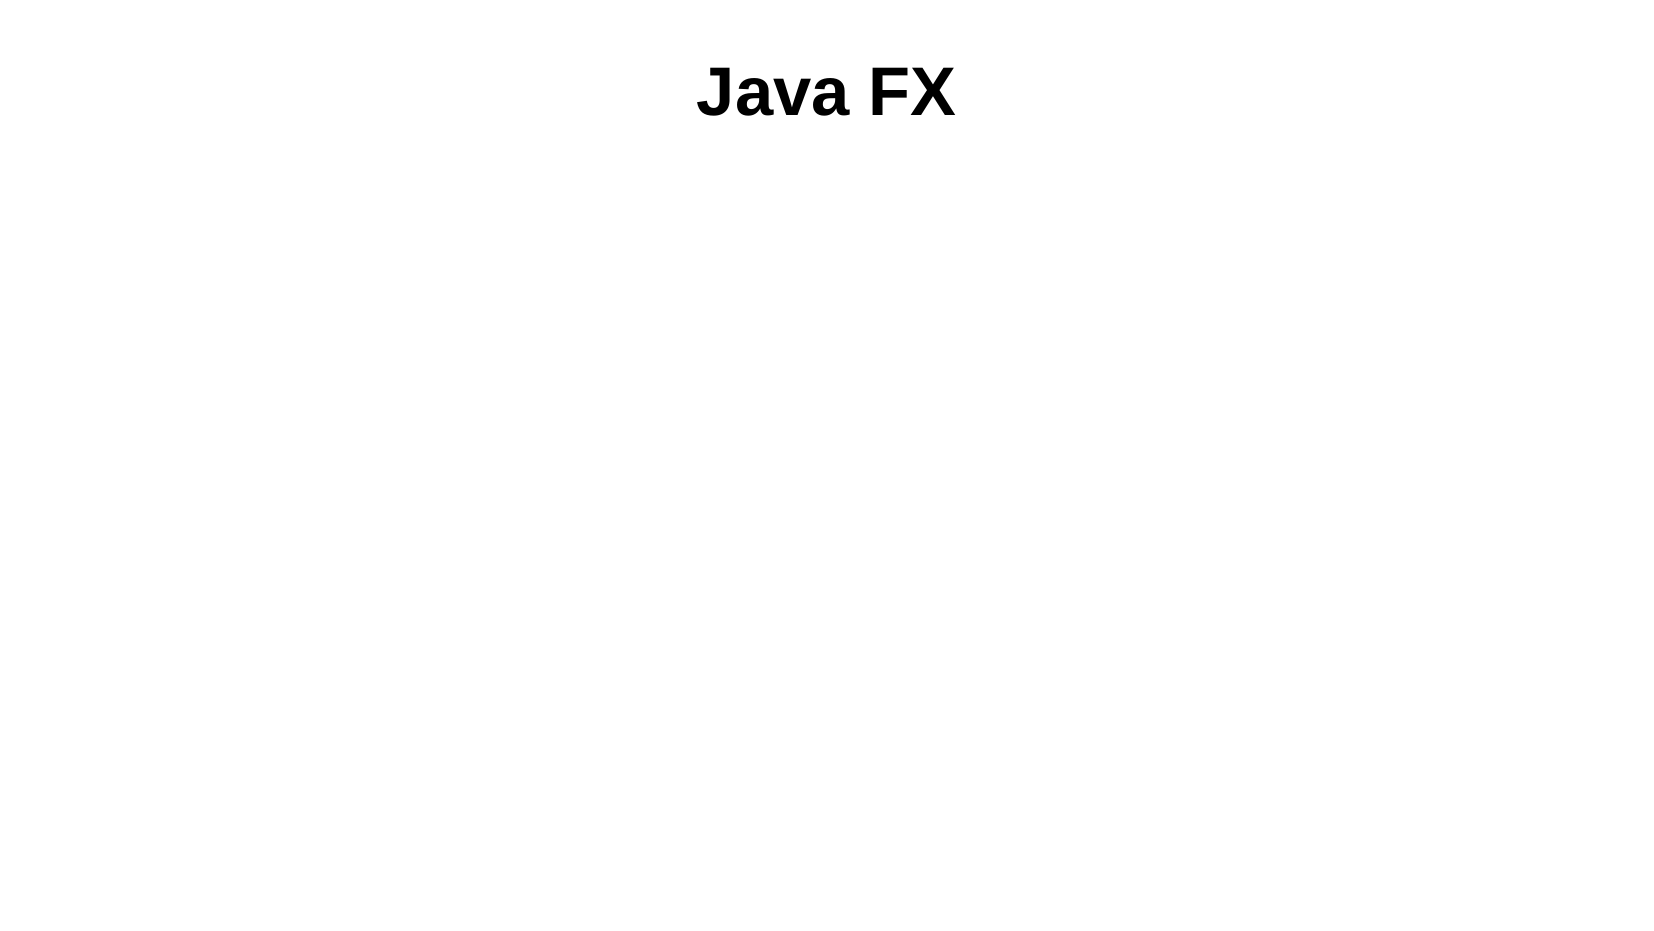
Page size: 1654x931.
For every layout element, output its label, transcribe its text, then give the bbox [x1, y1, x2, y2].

title Java FX [82, 37, 1571, 147]
